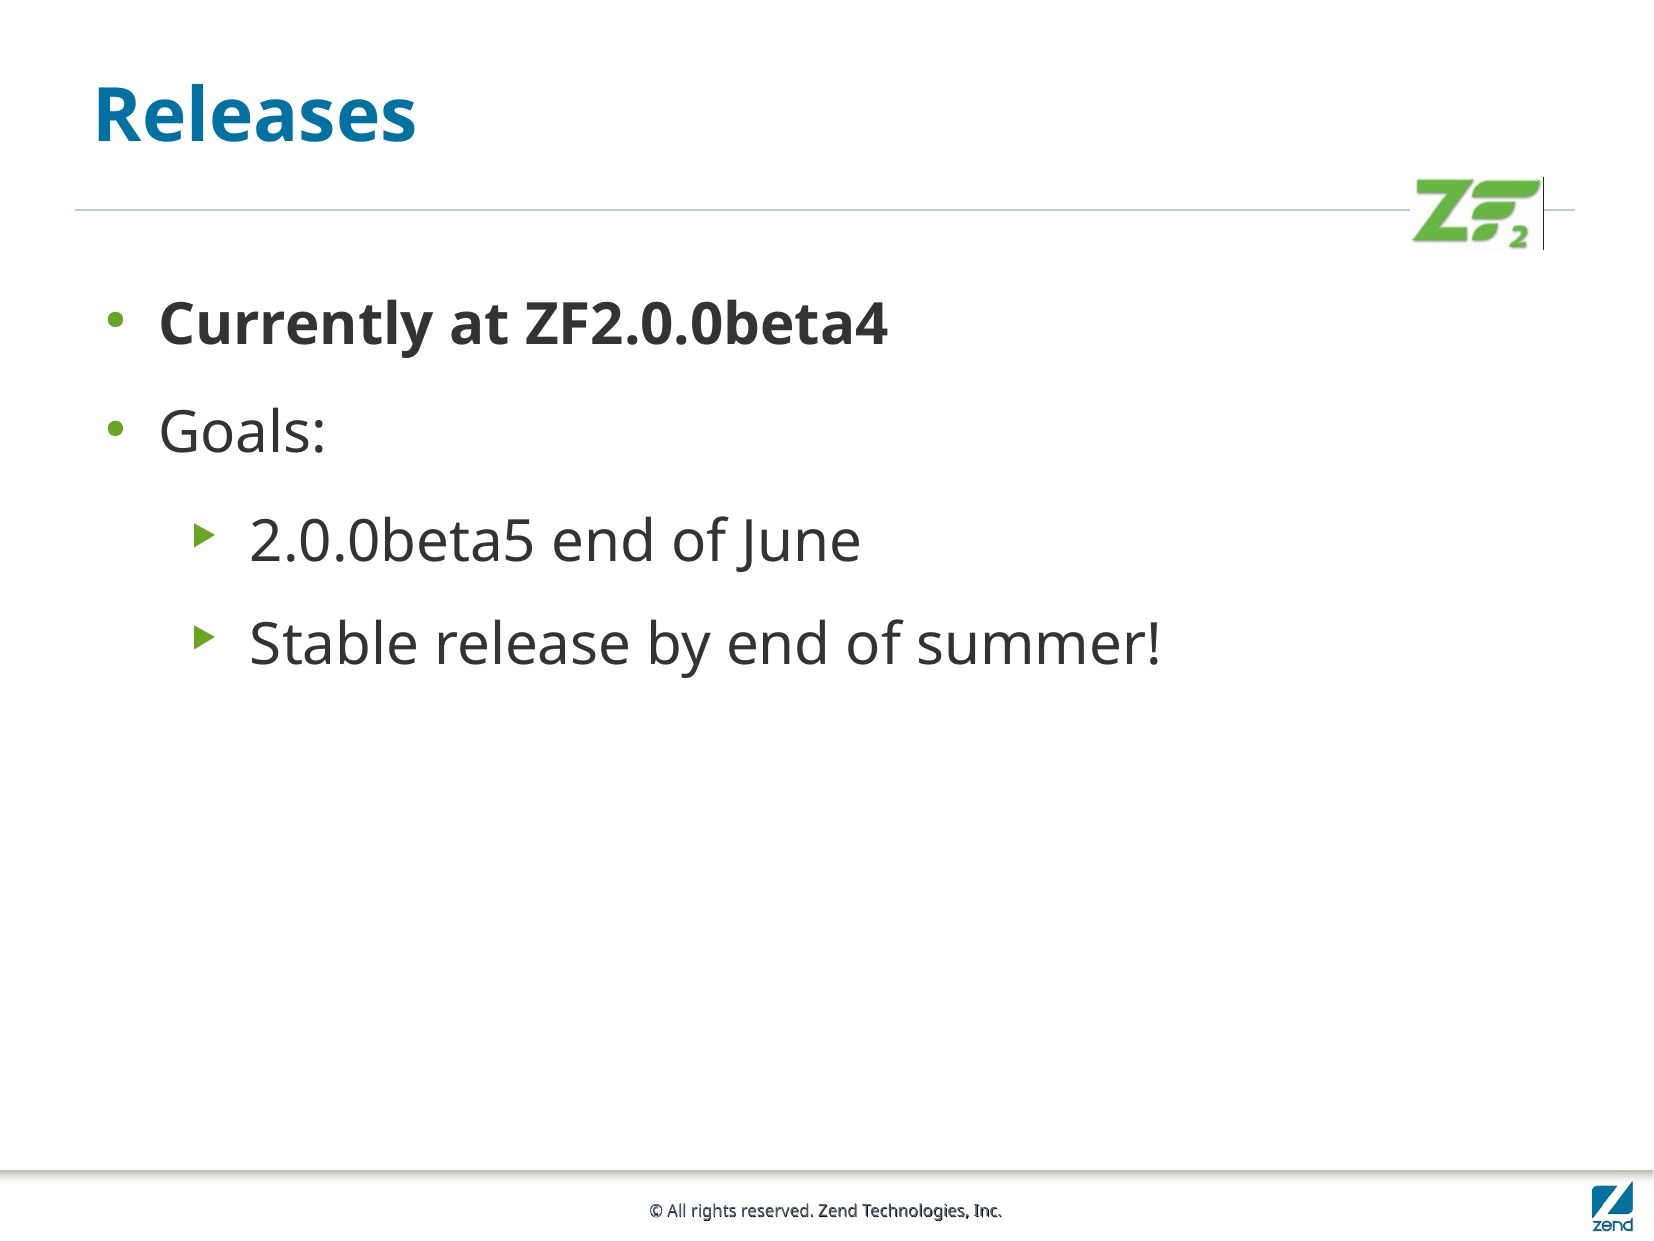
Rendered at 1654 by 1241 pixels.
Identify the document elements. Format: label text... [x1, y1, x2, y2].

picture [0, 1170, 1654, 1232]
title Releases [92, 52, 1499, 164]
list Currently at ZF2.0.0beta4 Goals: 2.0.0beta5 end of June Stable release by end of summer! [87, 281, 1447, 1008]
picture [1410, 177, 1543, 250]
